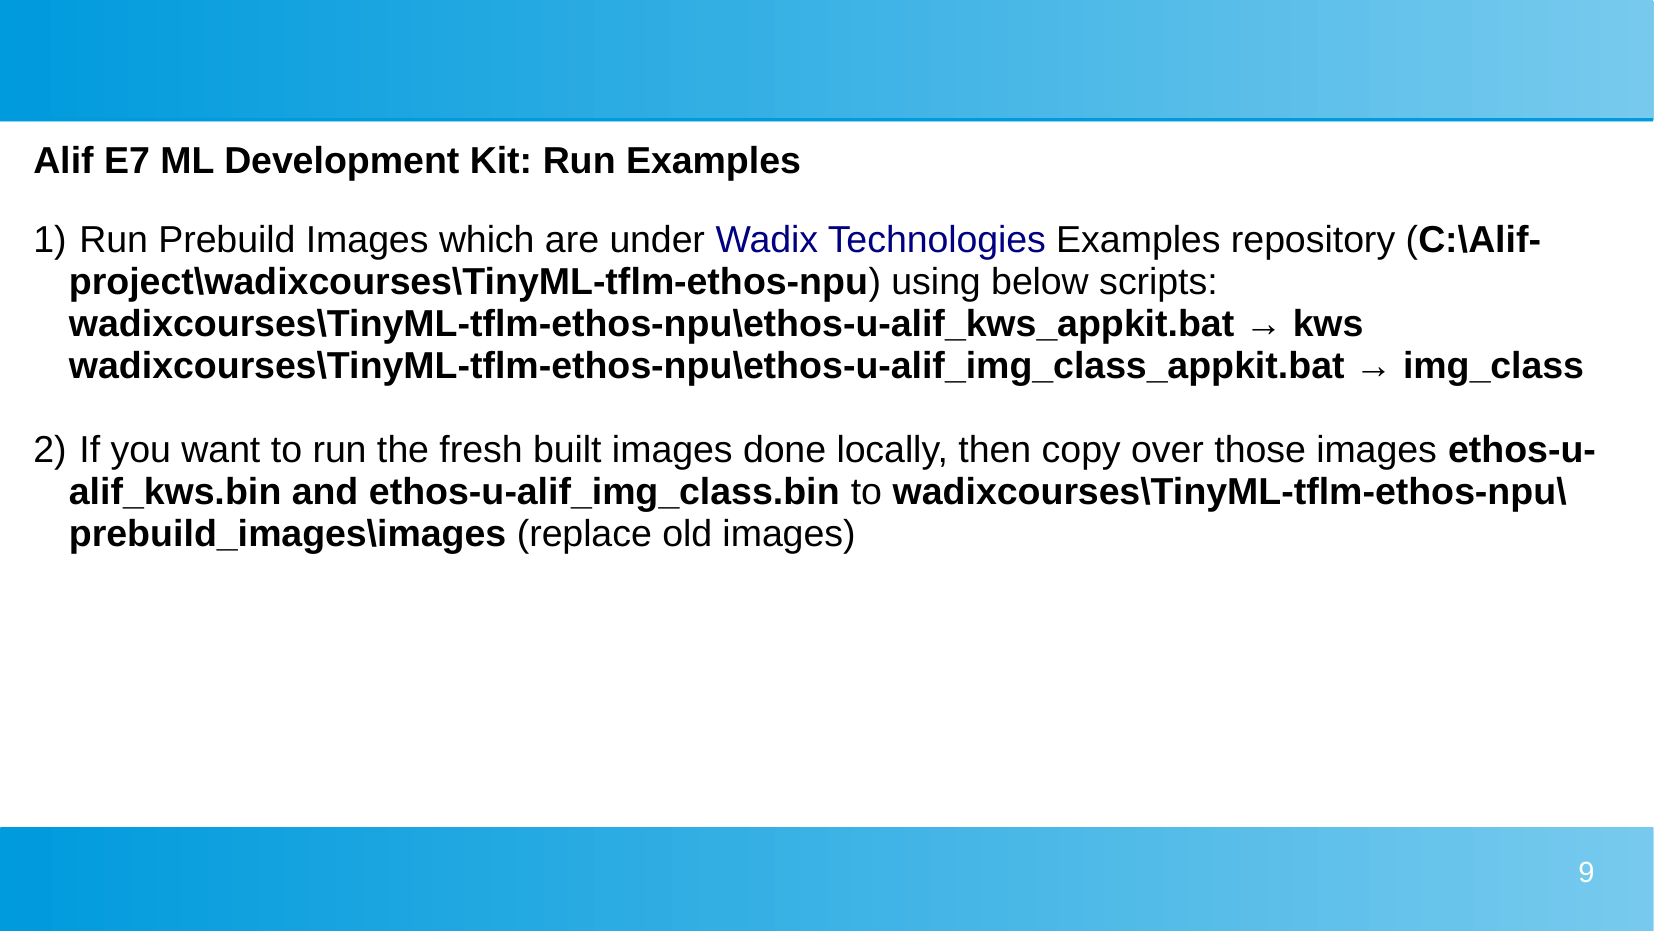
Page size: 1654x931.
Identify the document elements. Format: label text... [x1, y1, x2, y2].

text_box Alif E7 ML Development Kit: Run Examples [18, 131, 1255, 189]
text_box Run Prebuild Images which are under Wadix Technologies Examples repository (C:\Alif-project\wadixcourses\TinyML-tflm-ethos-npu) using below scripts: wadixcourses\TinyML-tflm-ethos-npu\ethos-u-alif_kws_appkit.bat → kws wadixcourses\TinyML-tflm-ethos-npu\ethos-u-alif_img_class_appkit.bat → img_class If you want to run the fresh built images done locally, then copy over those images ethos-u-alif_kws.bin and ethos-u-alif_img_class.bin to wadixcourses\TinyML-tflm-ethos-npu\prebuild_images\images (replace old images) [18, 211, 1651, 269]
